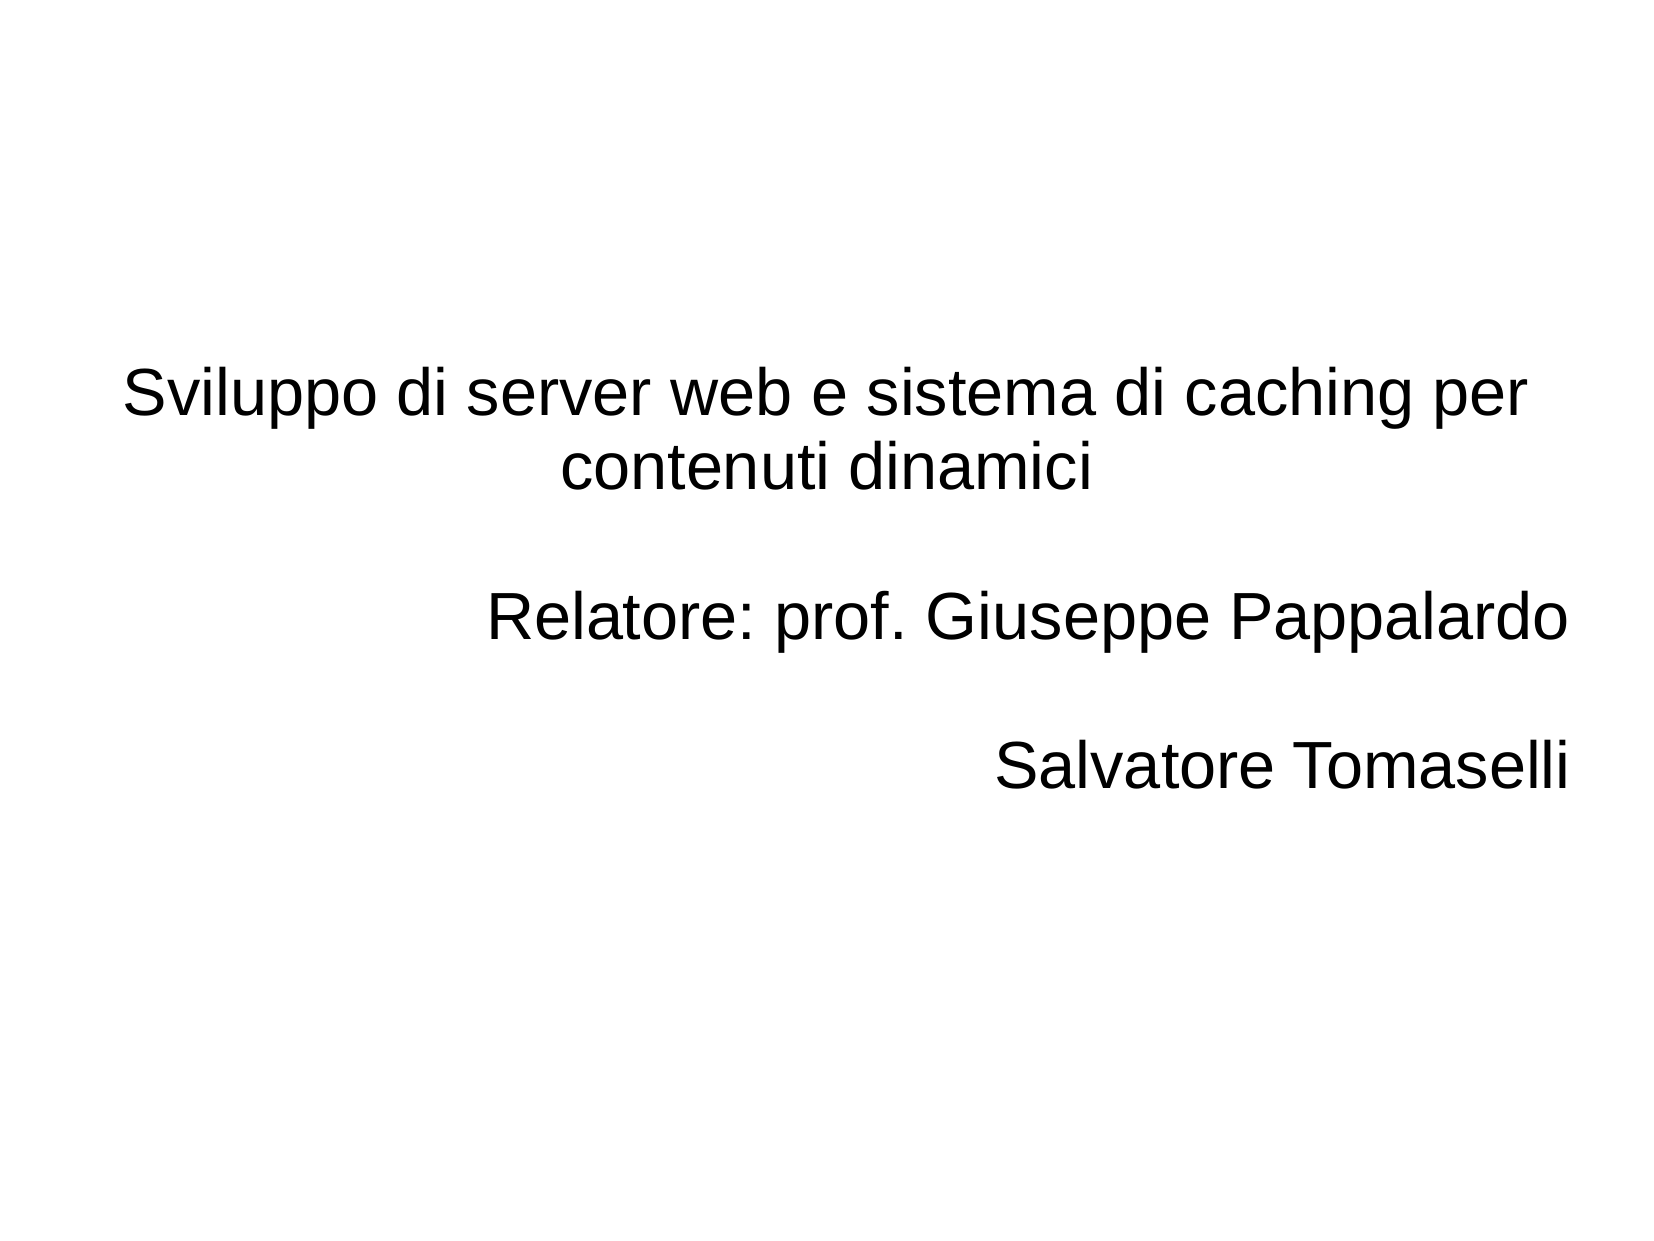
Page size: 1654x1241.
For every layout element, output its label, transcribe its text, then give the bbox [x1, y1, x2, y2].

subtitle Sviluppo di server web e sistema di caching per contenuti dinamici Relatore: prof. Giuseppe Pappalardo Salvatore Tomaselli [82, 49, 1571, 1109]
